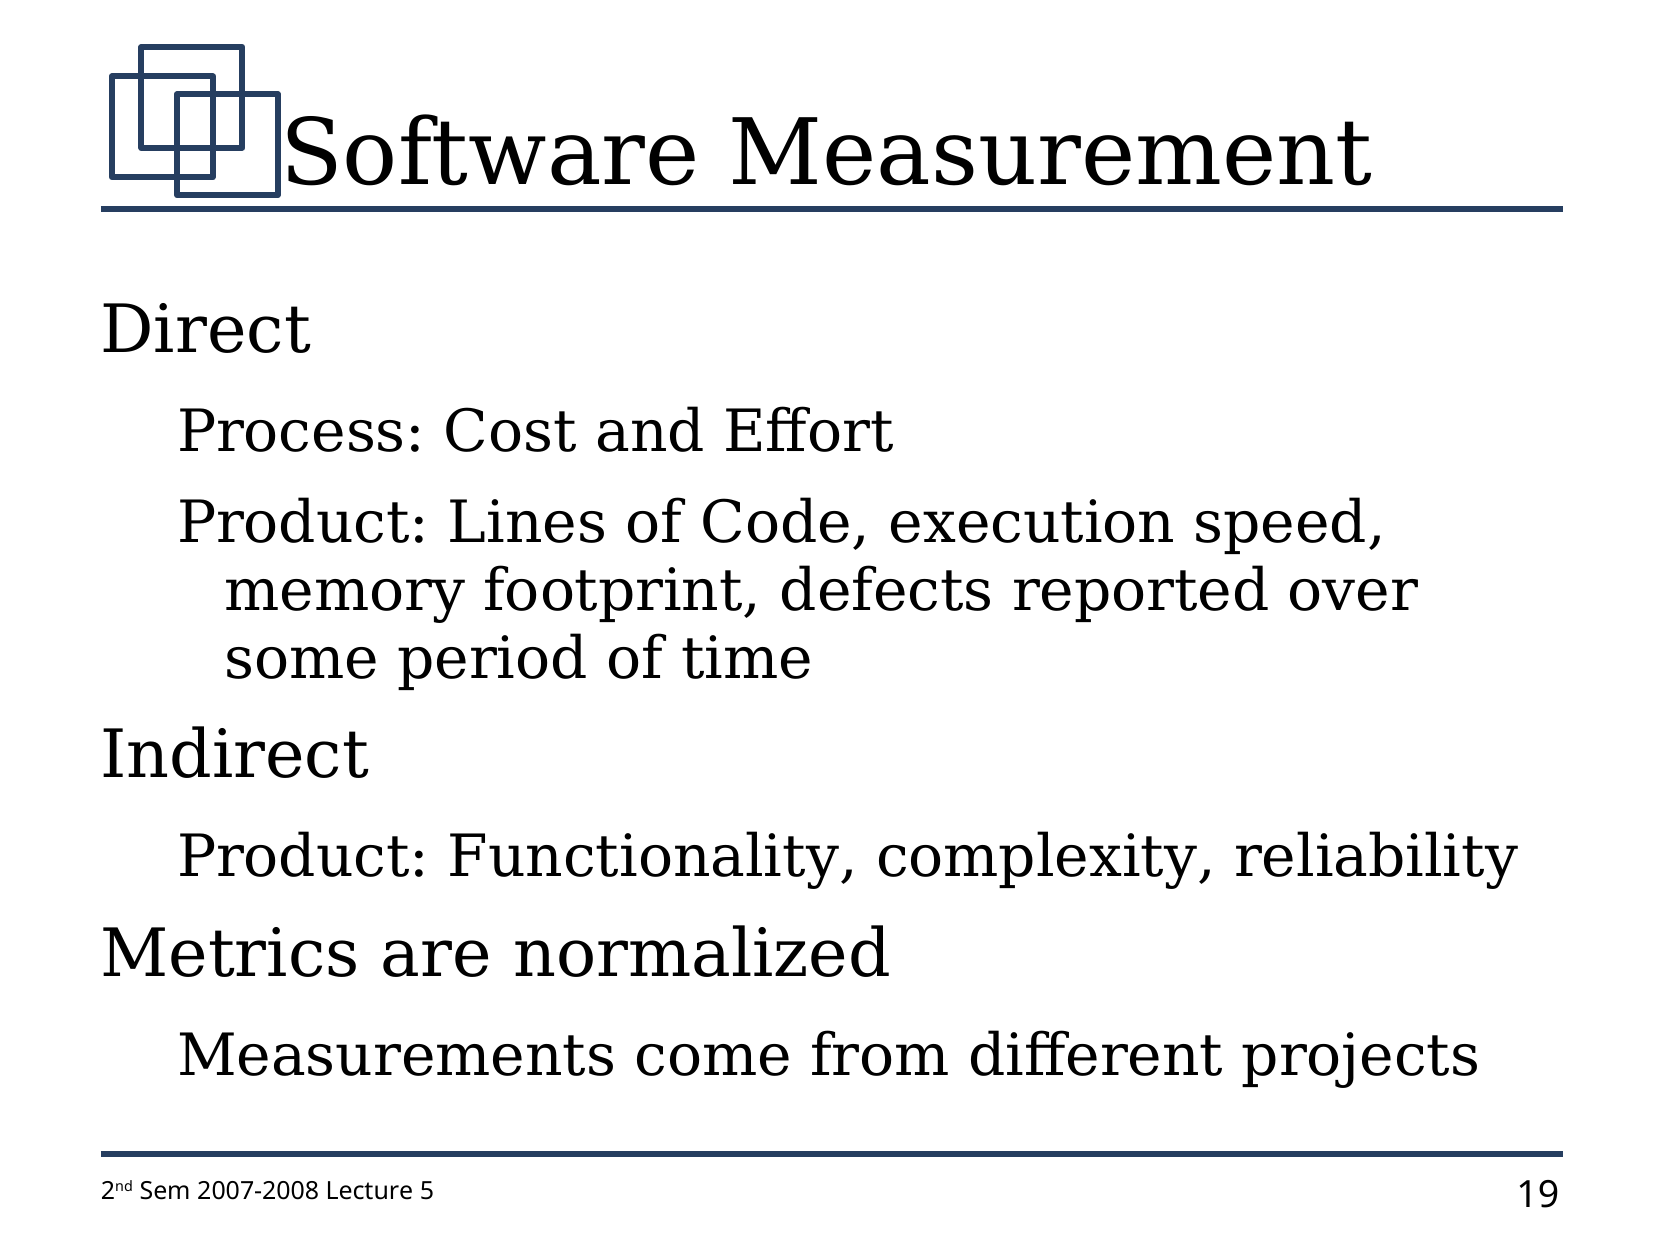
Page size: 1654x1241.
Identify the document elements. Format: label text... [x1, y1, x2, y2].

list Direct Process: Cost and Effort Product: Lines of Code, execution speed, memory footprint, defects reported over some period of time Indirect Product: Functionality, complexity, reliability Metrics are normalized Measurements come from different projects [82, 290, 1571, 1109]
title Software Measurement [82, 49, 1571, 257]
